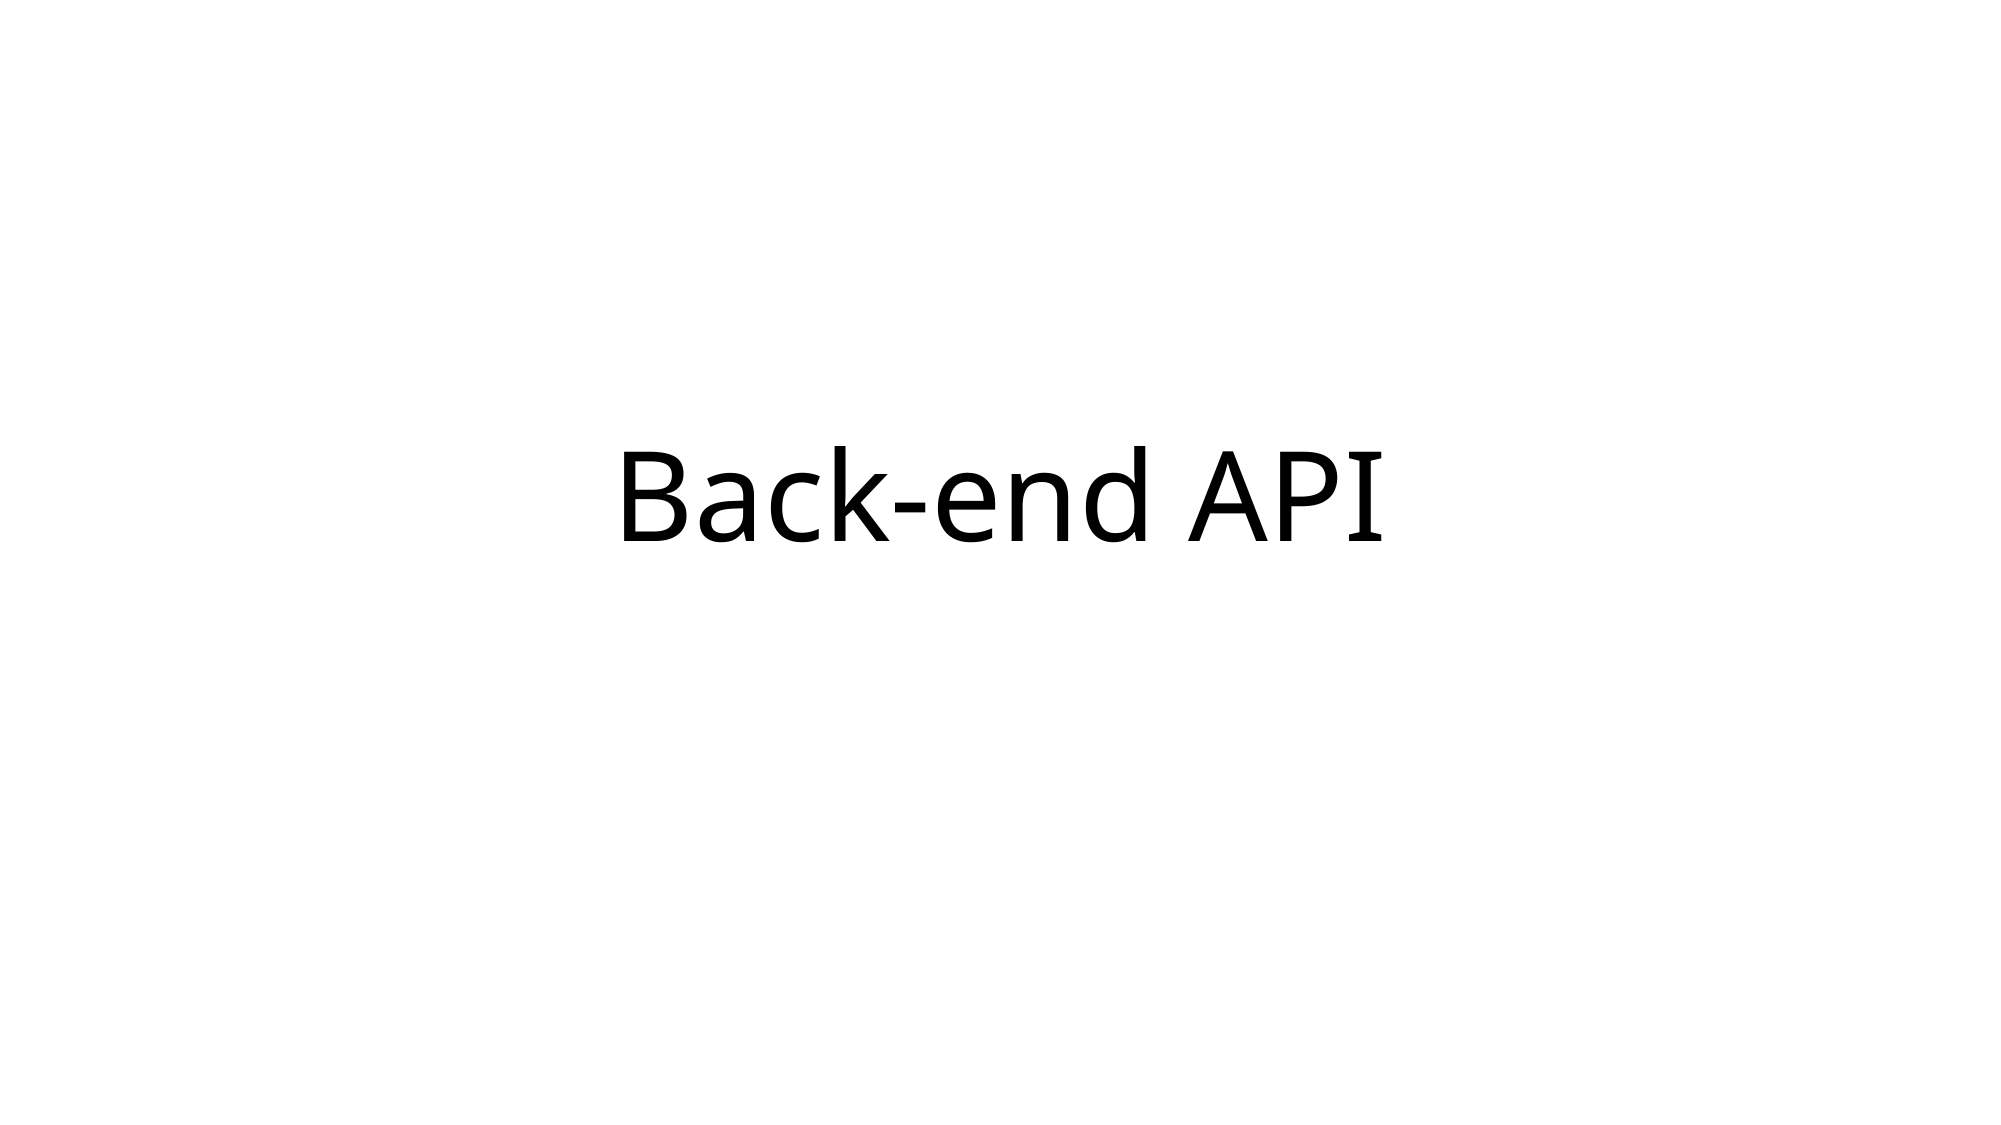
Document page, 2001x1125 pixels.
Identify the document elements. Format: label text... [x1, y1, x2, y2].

title Back-end API [249, 184, 1750, 576]
